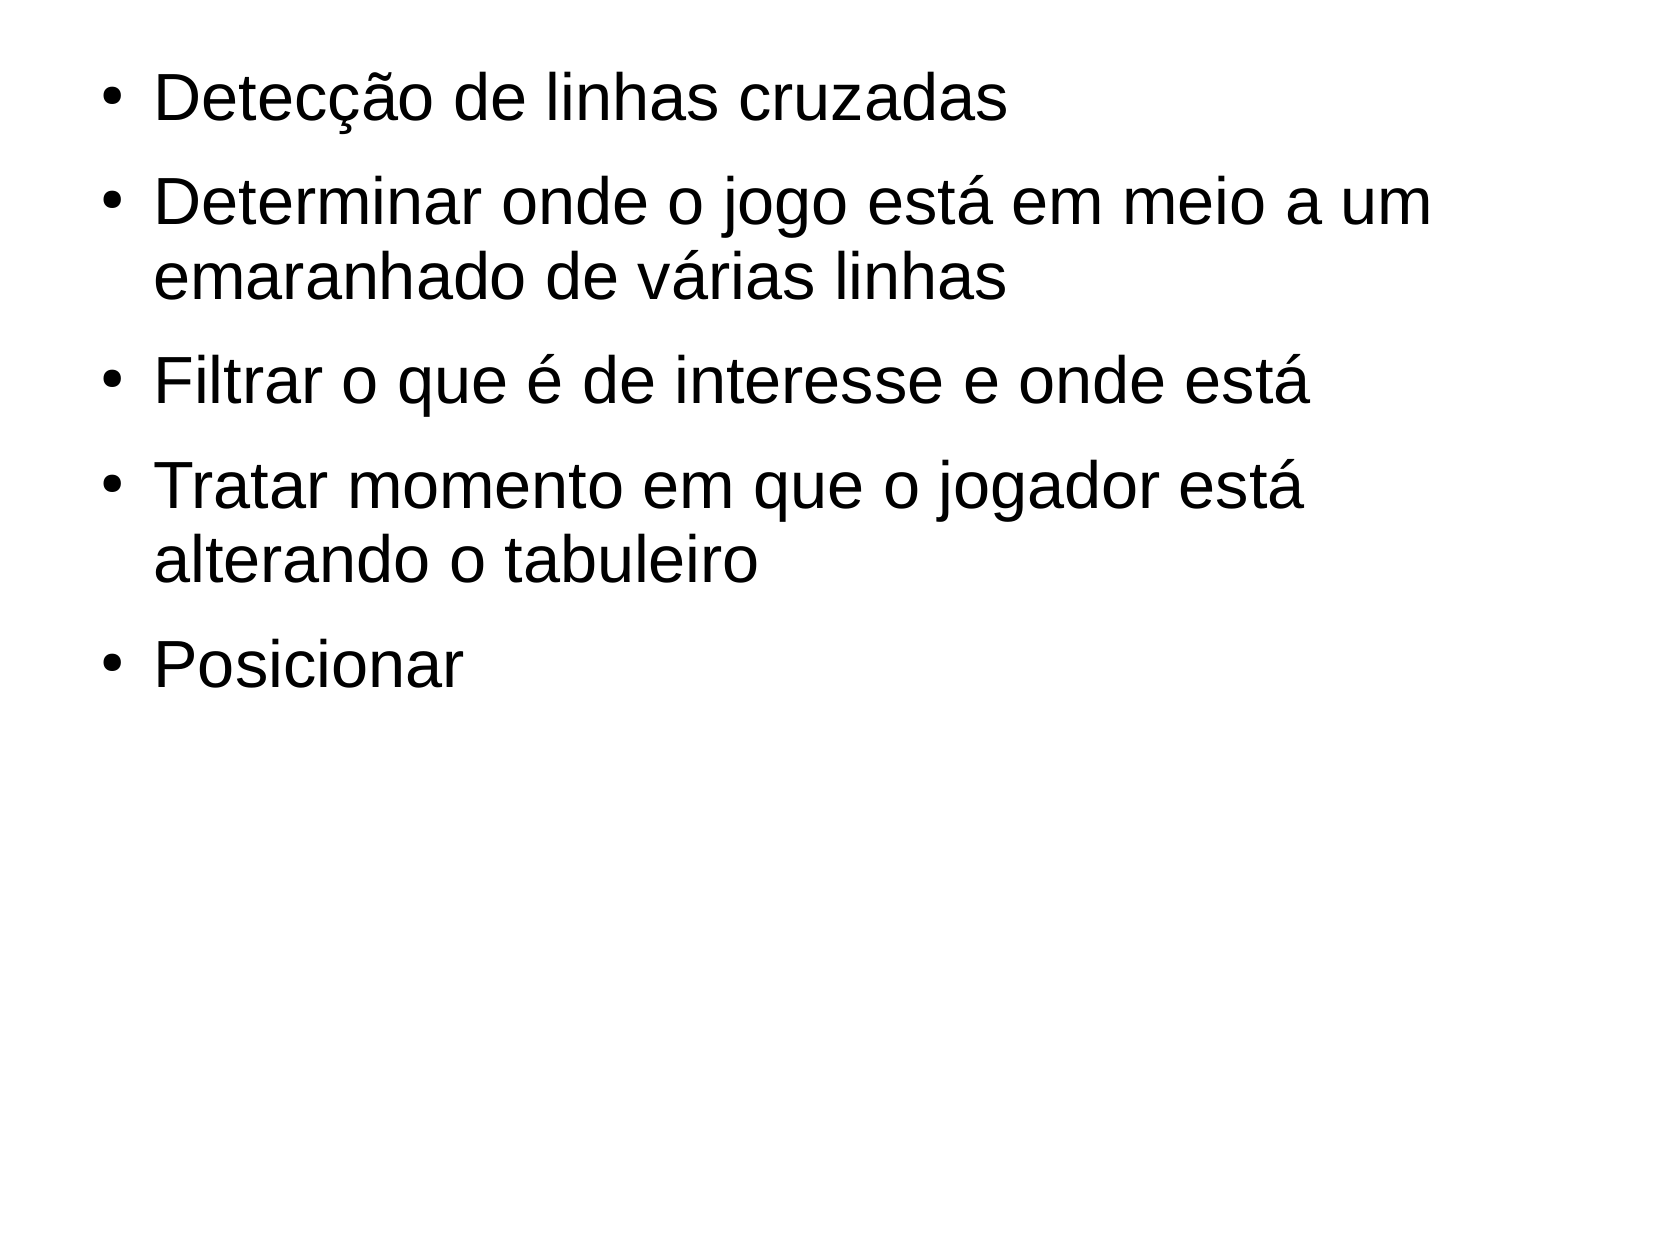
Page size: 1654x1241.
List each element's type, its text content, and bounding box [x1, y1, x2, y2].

list Detecção de linhas cruzadas Determinar onde o jogo está em meio a um emaranhado de várias linhas Filtrar o que é de interesse e onde está Tratar momento em que o jogador está alterando o tabuleiro Posicionar [82, 60, 1571, 1010]
